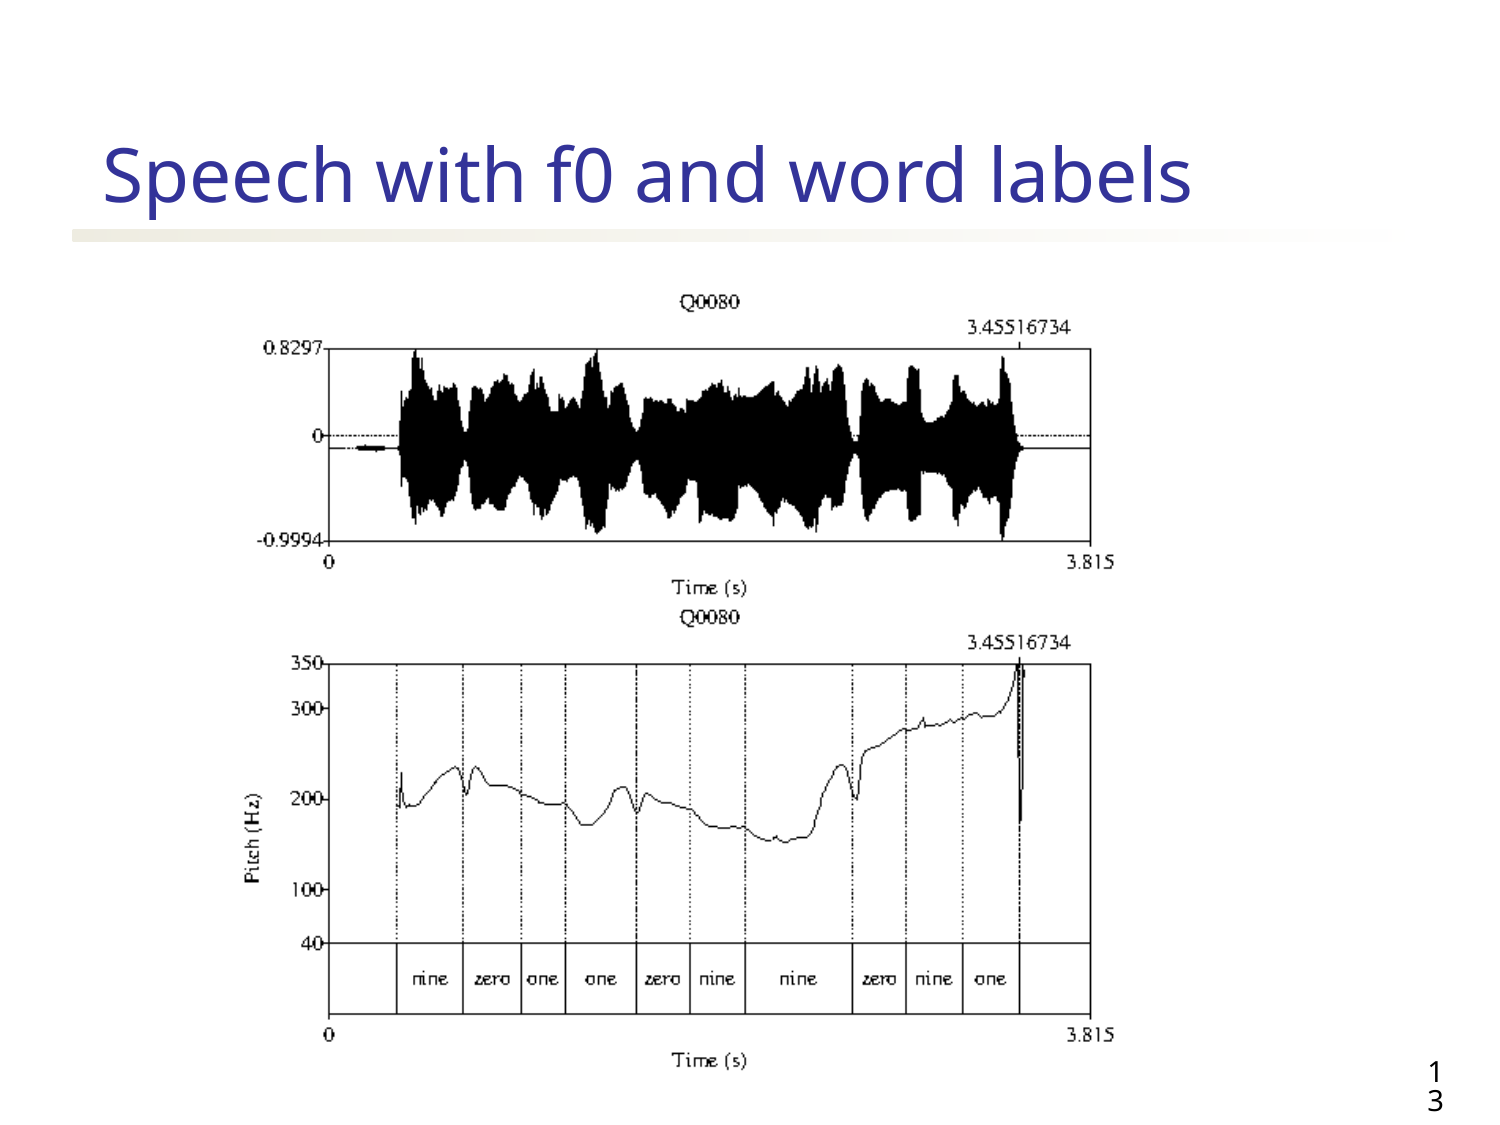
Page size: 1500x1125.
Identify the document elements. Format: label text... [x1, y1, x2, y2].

picture [237, 287, 1183, 1075]
text_box Speech with f0 and word labels [87, 37, 1304, 225]
text_box <number> [1412, 1025, 1475, 1100]
